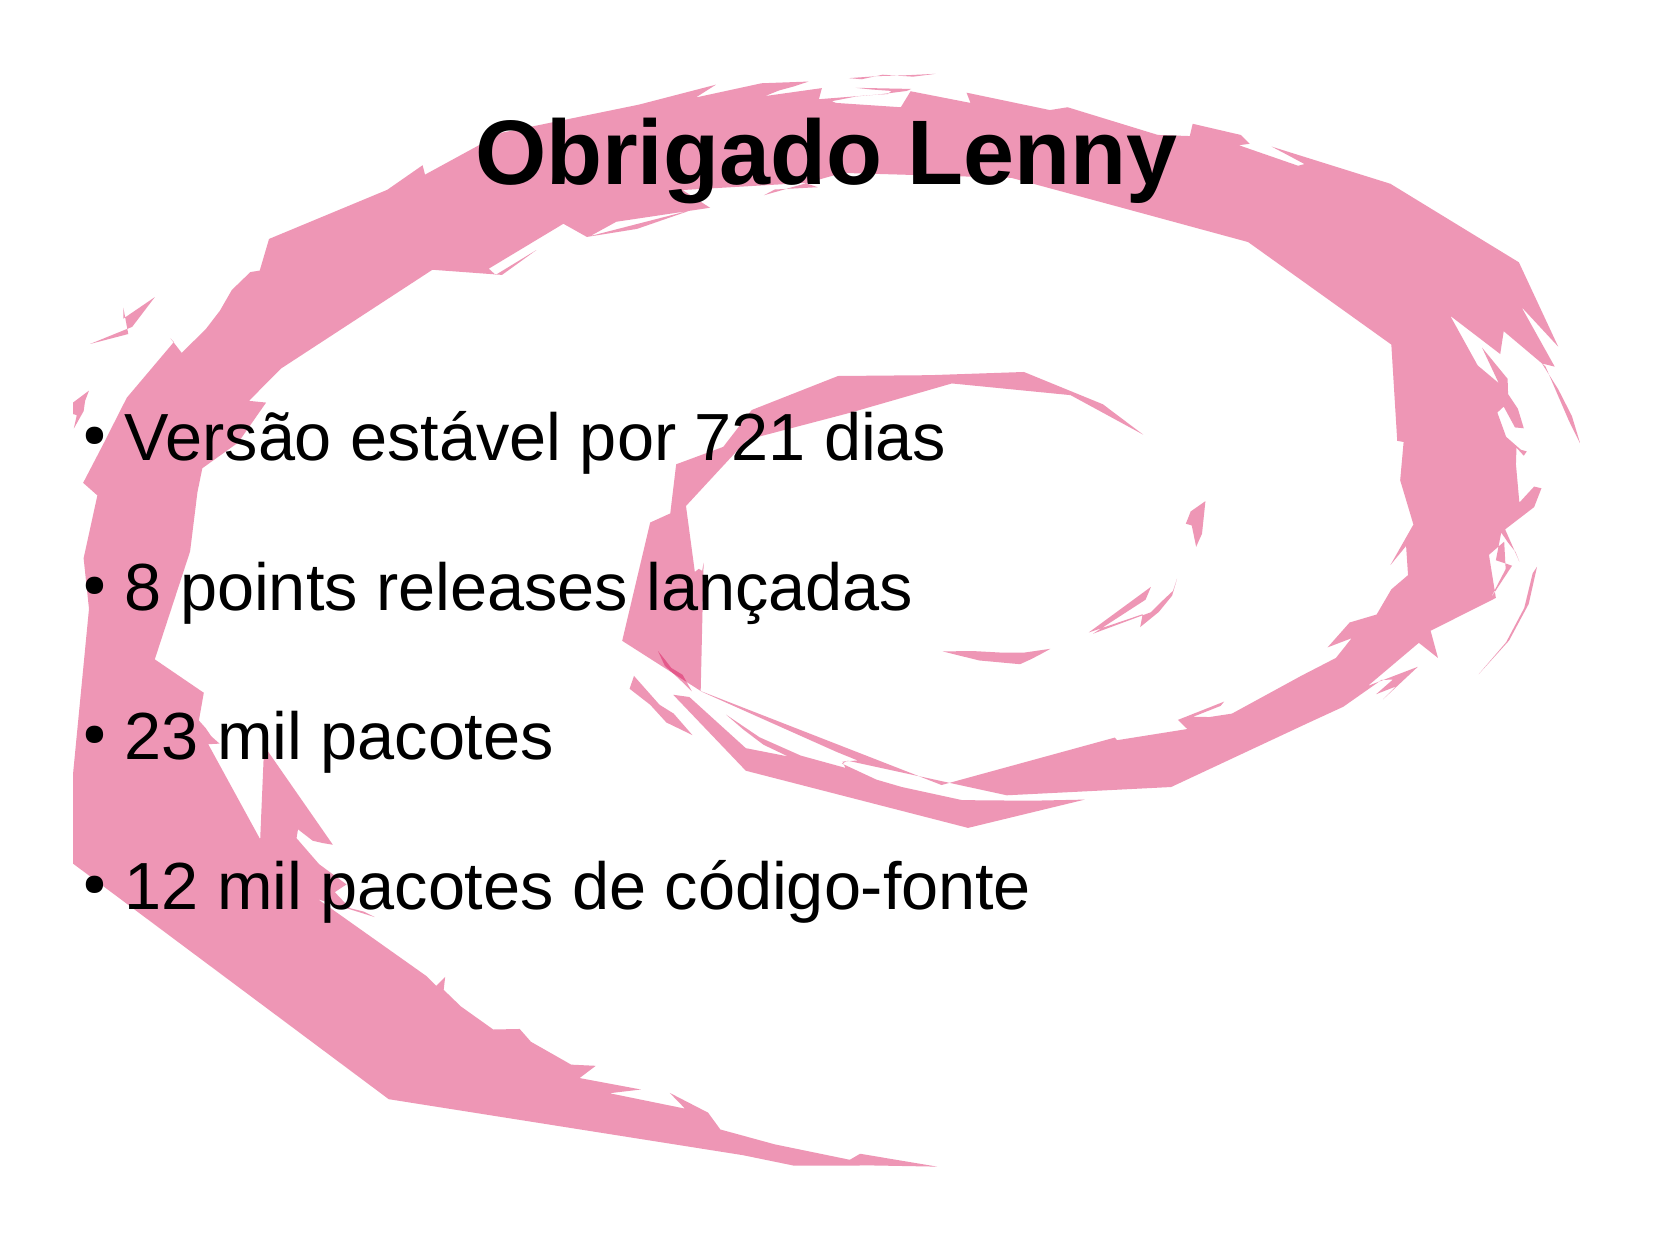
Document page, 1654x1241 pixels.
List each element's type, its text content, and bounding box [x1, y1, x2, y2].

title Obrigado Lenny [82, 49, 1571, 257]
subtitle Versão estável por 721 dias 8 points releases lançadas 23 mil pacotes 12 mil pacotes de código-fonte [82, 290, 1571, 1109]
